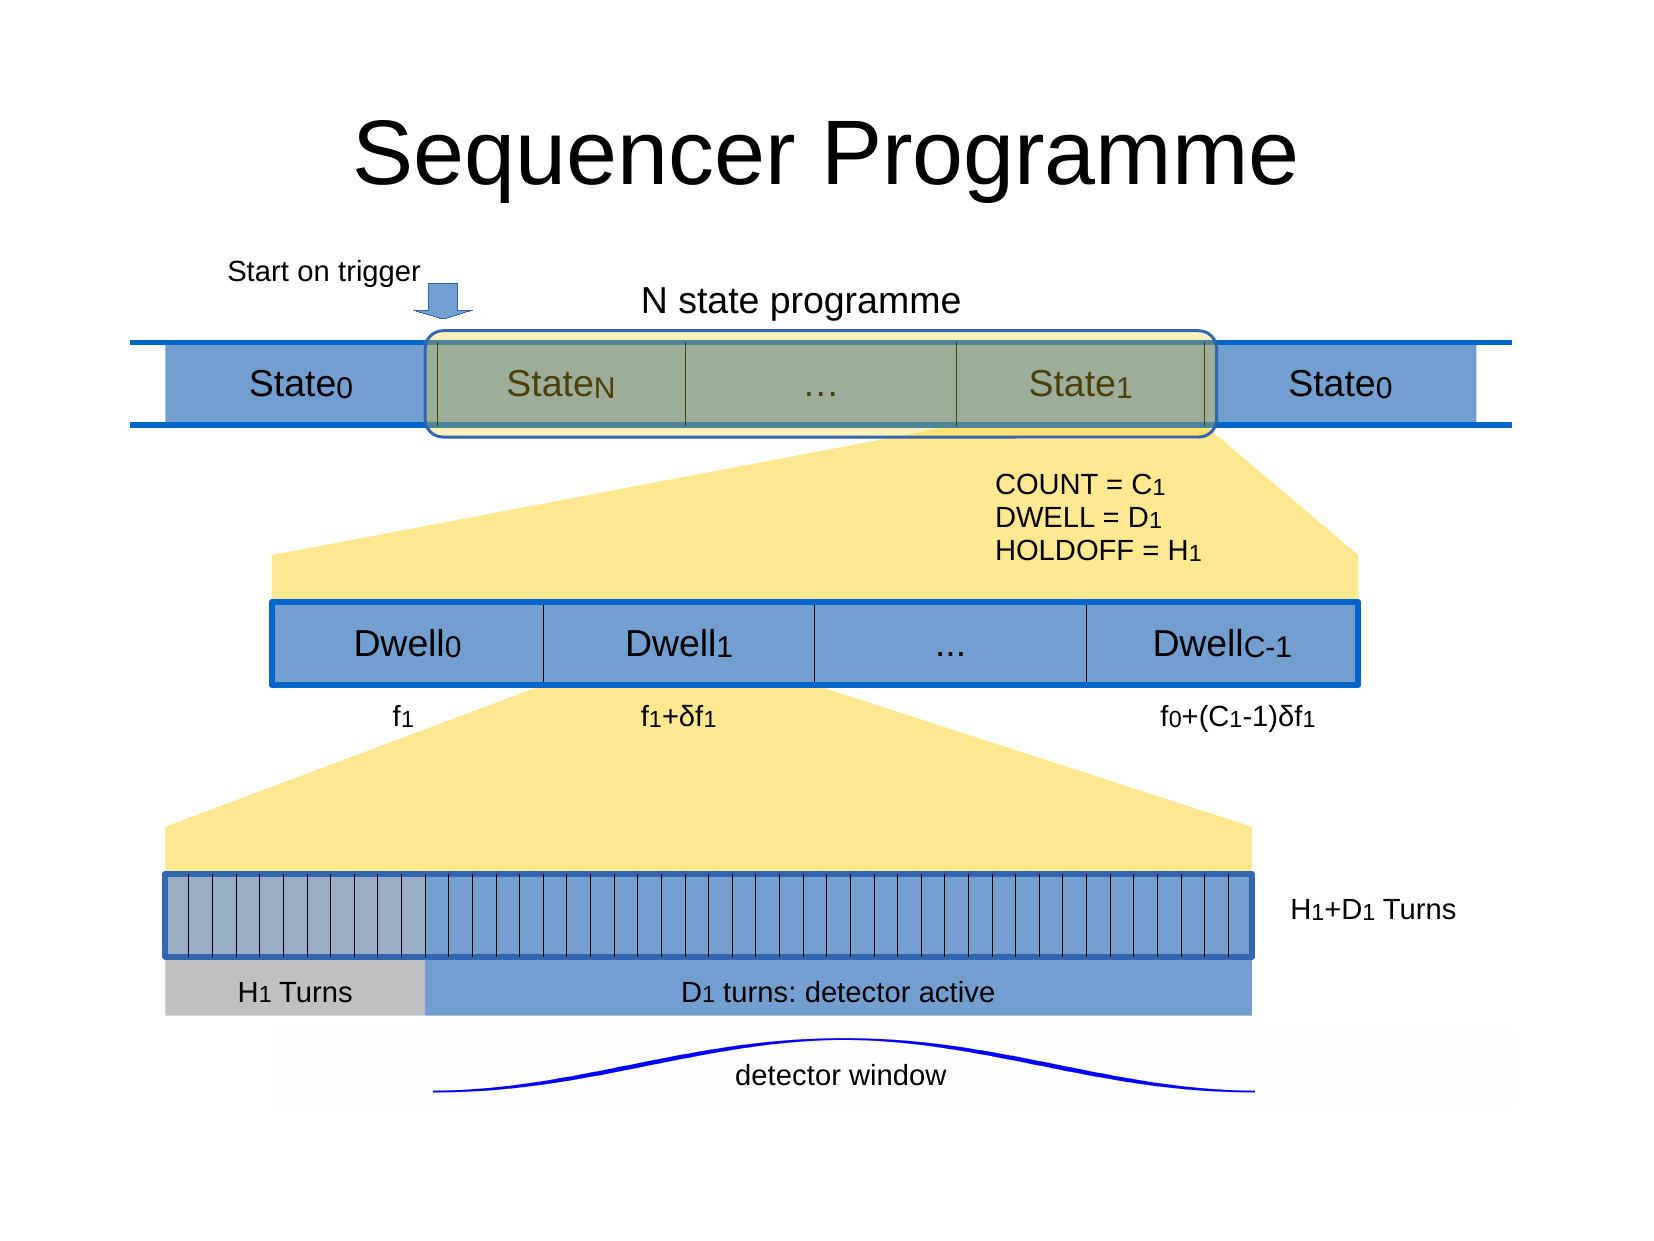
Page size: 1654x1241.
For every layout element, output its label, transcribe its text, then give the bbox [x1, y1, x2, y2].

text_box H1 Turns [165, 957, 426, 1016]
text_box N state programme [625, 271, 1004, 329]
text_box COUNT = C1 DWELL = D1 HOLDOFF = H1 [980, 460, 1229, 588]
text_box ... [815, 605, 1086, 682]
text_box Start on trigger [212, 247, 449, 296]
text_box f1 [377, 692, 449, 745]
text_box DwellC-1 [1087, 605, 1355, 682]
text_box Dwell1 [544, 605, 814, 682]
text_box [165, 688, 1252, 957]
text_box f0+(C1-1)δf1 [1145, 692, 1335, 745]
text_box D1 turns: detector active [426, 957, 1252, 1016]
text_box State0 [165, 345, 425, 422]
picture [272, 1027, 1514, 1111]
text_box detector window [720, 1051, 1004, 1099]
text_box f1+δf1 [625, 692, 733, 745]
text_box Dwell0 [275, 605, 543, 682]
text_box H1+D1 Turns [1275, 885, 1477, 938]
text_box [271, 330, 1359, 599]
title Sequencer Programme [82, 49, 1571, 257]
text_box [413, 283, 473, 319]
text_box State0 [1217, 345, 1477, 422]
